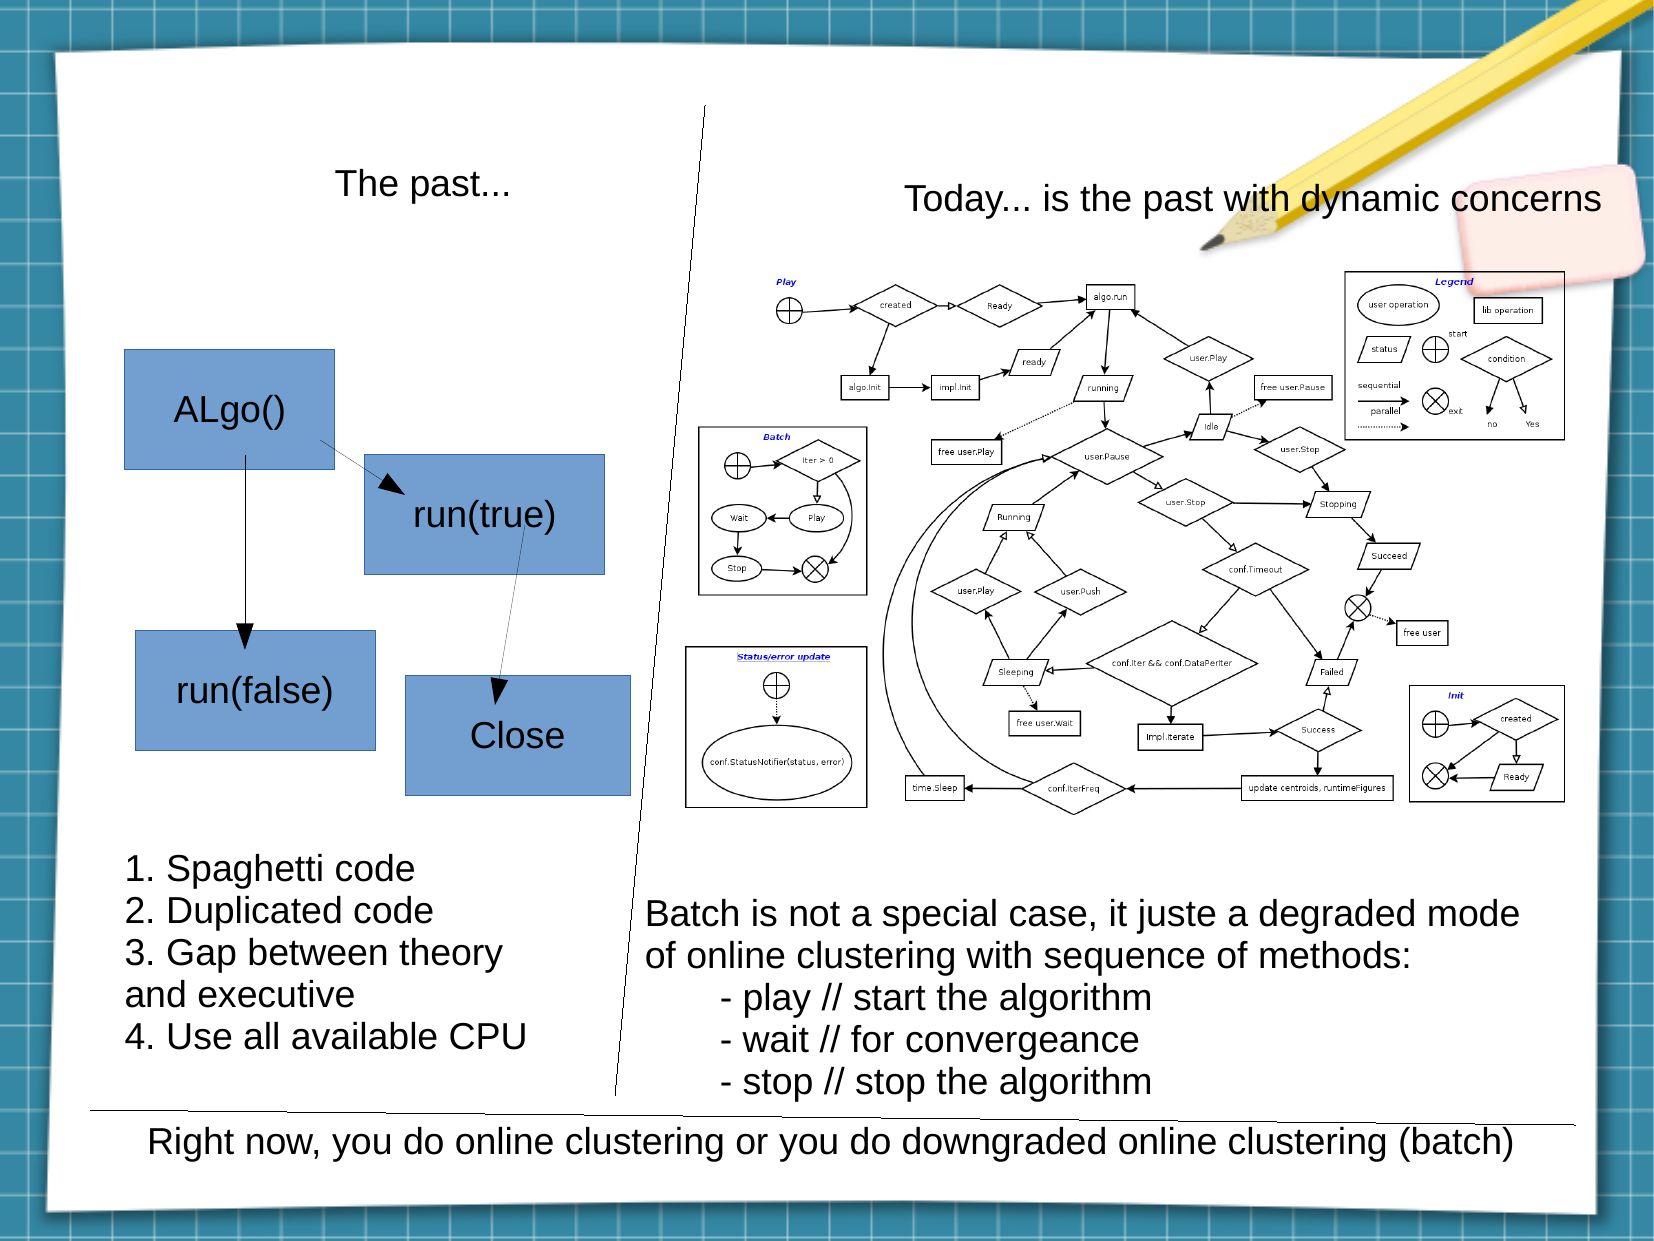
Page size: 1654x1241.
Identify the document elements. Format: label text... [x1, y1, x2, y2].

text_box Close [405, 675, 631, 796]
text_box The past... [319, 154, 527, 212]
text_box run(false) [135, 630, 376, 751]
text_box Right now, you do online clustering or you do downgraded online clustering (batch) [132, 1113, 1531, 1171]
text_box ALgo() [124, 349, 335, 470]
text_box Today... is the past with dynamic concerns [889, 169, 1618, 227]
text_box Batch is not a special case, it juste a degraded mode of online clustering with sequence of methods: - play // start the algorithm - wait // for convergeance - stop // stop the algorithm [630, 885, 1536, 1110]
text_box 1. Spaghetti code 2. Duplicated code 3. Gap between theory and executive 4. Use all available CPU [109, 840, 586, 1107]
picture [0, 0, 1654, 1241]
text_box run(true) [364, 454, 605, 575]
